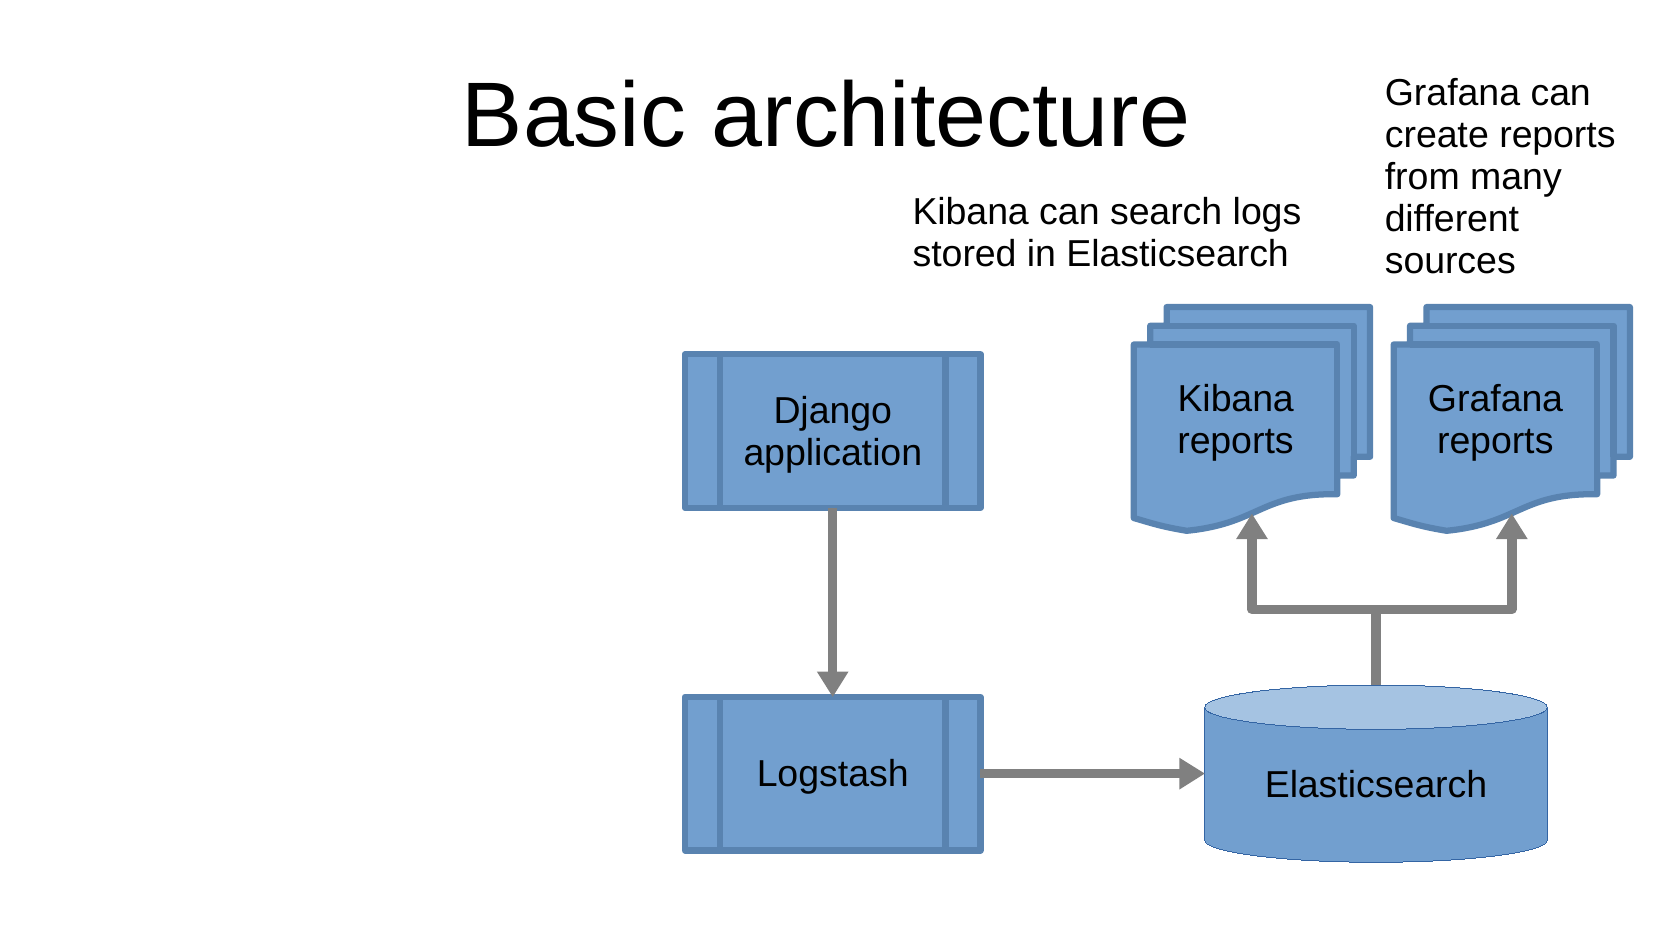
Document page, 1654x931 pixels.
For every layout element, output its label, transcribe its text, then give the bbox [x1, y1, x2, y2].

title Basic architecture [82, 37, 1571, 193]
text_box Logstash [685, 696, 980, 851]
text_box Elasticsearch [1204, 708, 1548, 863]
text_box Django application [685, 354, 980, 508]
text_box Grafana can create reports from many different sources [1370, 63, 1642, 331]
text_box Kibana reports [1133, 307, 1371, 531]
text_box Grafana reports [1393, 331, 1630, 531]
text_box Kibana can search logs stored in Elasticsearch [897, 183, 1359, 296]
